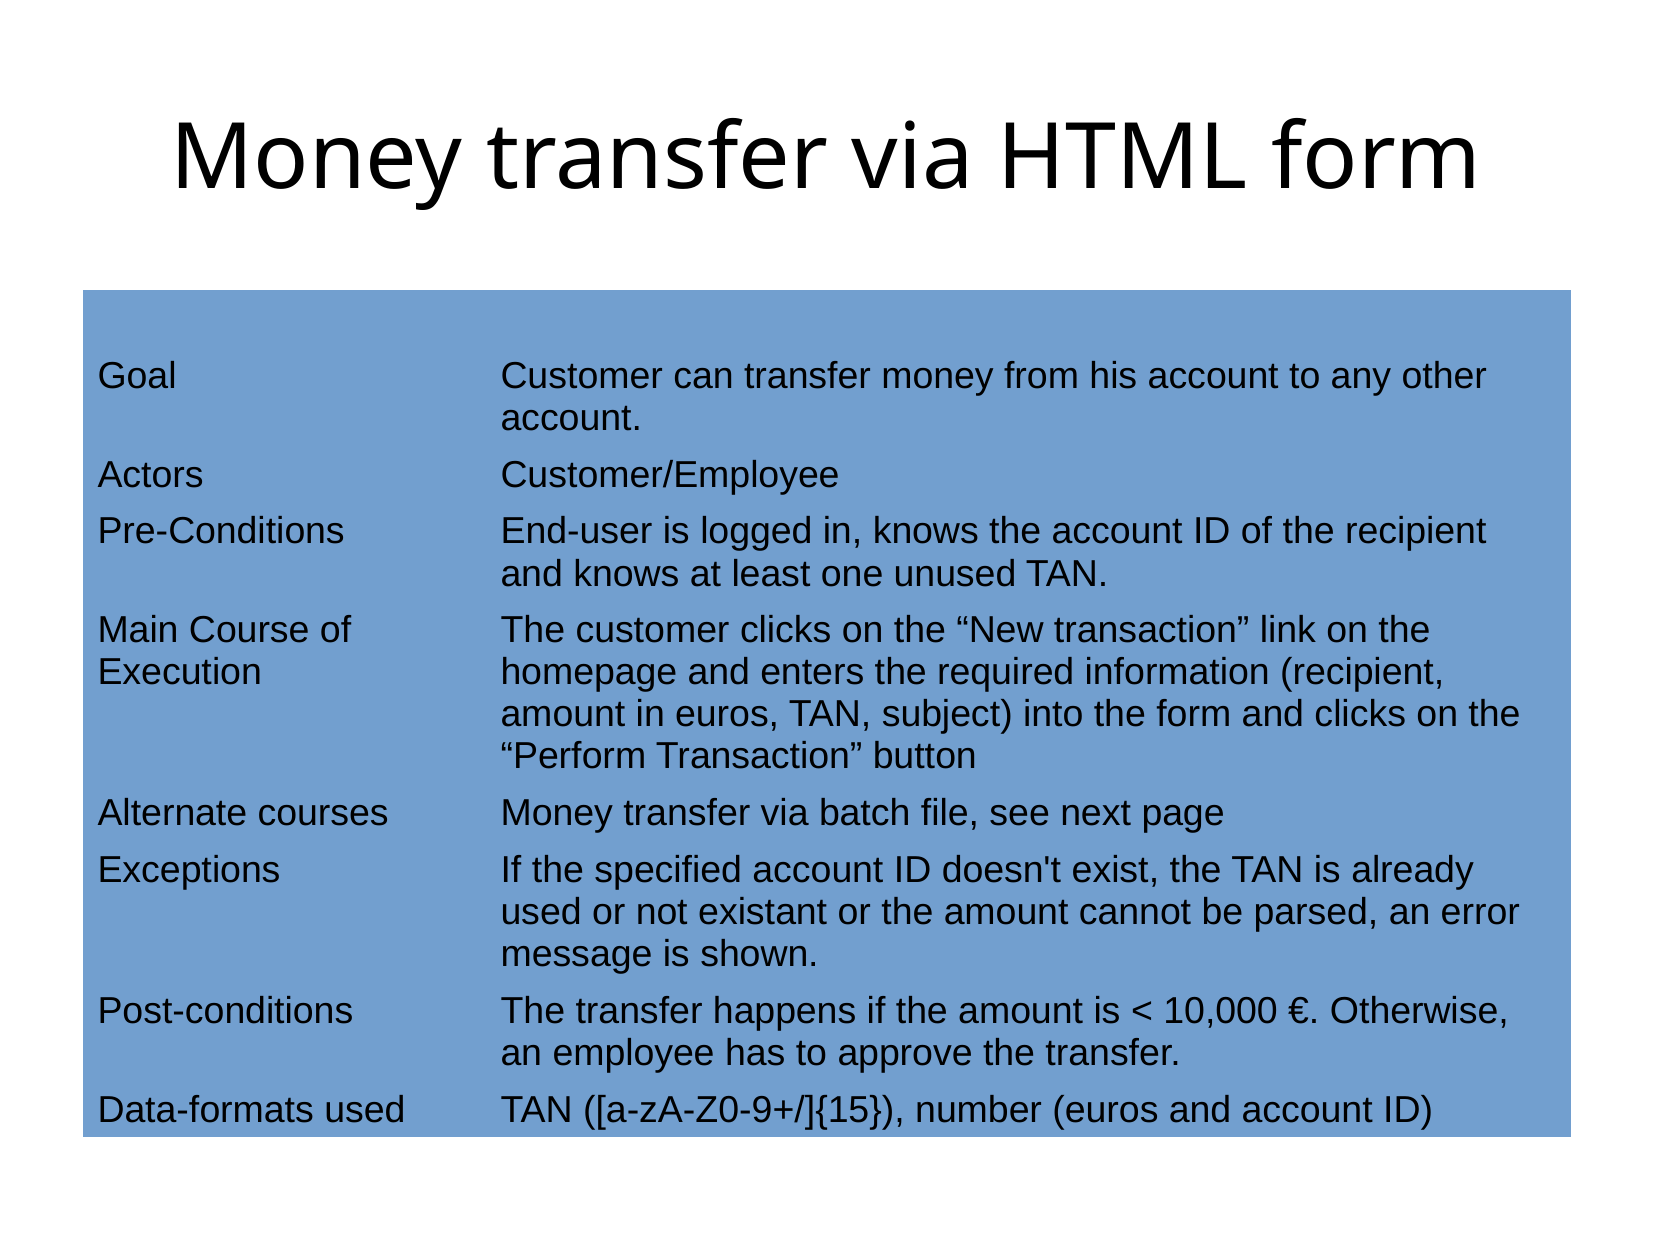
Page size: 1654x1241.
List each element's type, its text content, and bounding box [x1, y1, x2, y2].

table_cell If the specified account ID doesn't exist, the TAN is already used or not existant or the amount cannot be parsed, an error message is shown. [486, 841, 1571, 982]
title Money transfer via HTML form [82, 49, 1571, 257]
table_cell TAN ([a-zA-Z0-9+/]{15}), number (euros and account ID) [486, 1081, 1571, 1137]
table_header [486, 290, 1571, 347]
table_cell Customer/Employee [486, 446, 1571, 503]
table_cell Data-formats used [83, 1081, 486, 1137]
table_cell Exceptions [83, 841, 486, 982]
table_cell Post-conditions [83, 982, 486, 1081]
table_cell The customer clicks on the “New transaction” link on the homepage and enters the required information (recipient, amount in euros, TAN, subject) into the form and clicks on the “Perform Transaction” button [486, 601, 1571, 784]
table_cell Goal [83, 347, 486, 446]
table_cell End-user is logged in, knows the account ID of the recipient and knows at least one unused TAN. [486, 503, 1571, 601]
table_cell Main Course of Execution [83, 601, 486, 784]
table_cell Money transfer via batch file, see next page [486, 784, 1571, 841]
table_cell The transfer happens if the amount is < 10,000 €. Otherwise, an employee has to approve the transfer. [486, 982, 1571, 1081]
table_header [83, 290, 486, 347]
table_cell Alternate courses [83, 784, 486, 841]
table_cell Actors [83, 446, 486, 503]
table_cell Customer can transfer money from his account to any other account. [486, 347, 1571, 446]
table_cell Pre-Conditions [83, 503, 486, 601]
